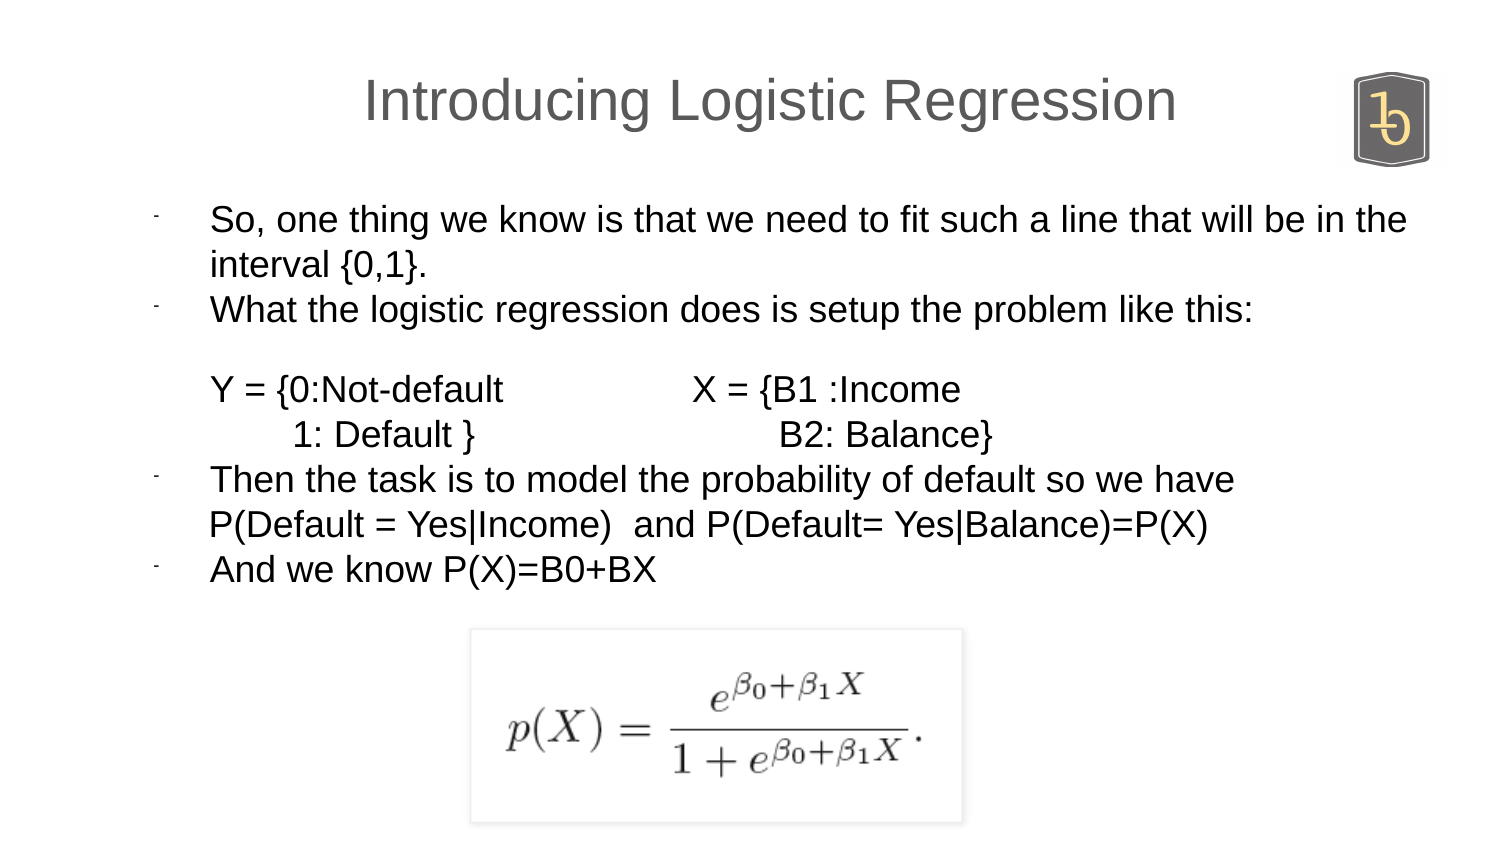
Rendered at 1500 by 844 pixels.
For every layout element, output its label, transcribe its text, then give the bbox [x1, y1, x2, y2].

picture [1334, 72, 1449, 167]
picture [423, 619, 990, 830]
subtitle Introducing Logistic Regression [72, 47, 1471, 177]
text_box So, one thing we know is that we need to fit such a line that will be in the interval {0,1}. What the logistic regression does is setup the problem like this: Y = {0:Not-default X = {B1 :Income 1: Default } B2: Balance} Then the task is to model the probability of default so we have P(Default = Yes|Income) and P(Default= Yes|Balance)=P(X) And we know P(X)=B0+BX [119, 179, 1439, 830]
